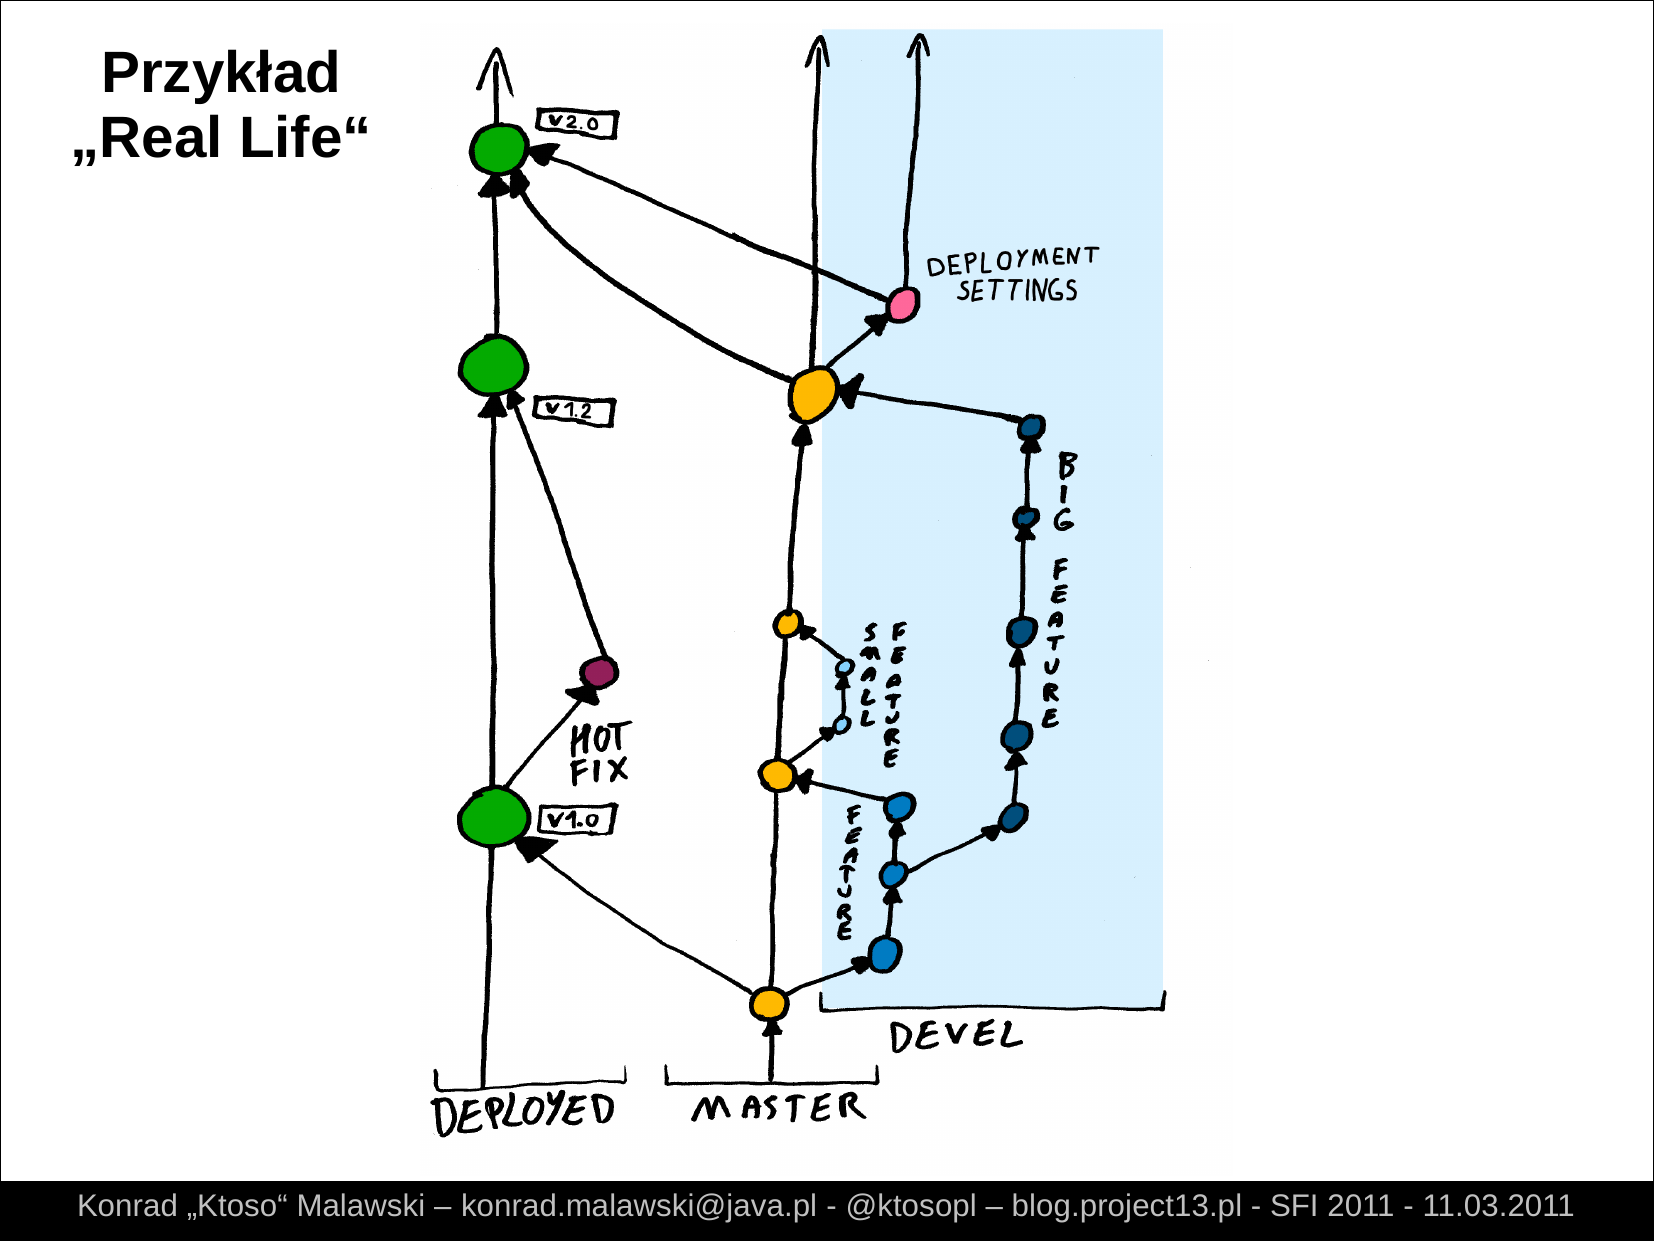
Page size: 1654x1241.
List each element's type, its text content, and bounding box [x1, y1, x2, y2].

text_box Przykład „Real Life“ [29, 32, 414, 178]
picture [420, 23, 1233, 1176]
text_box Konrad „Ktoso“ Malawski – konrad.malawski@java.pl - @ktosopl – blog.project13.pl - SFI 2011 - 11.03.2011 [0, 1181, 1654, 1238]
